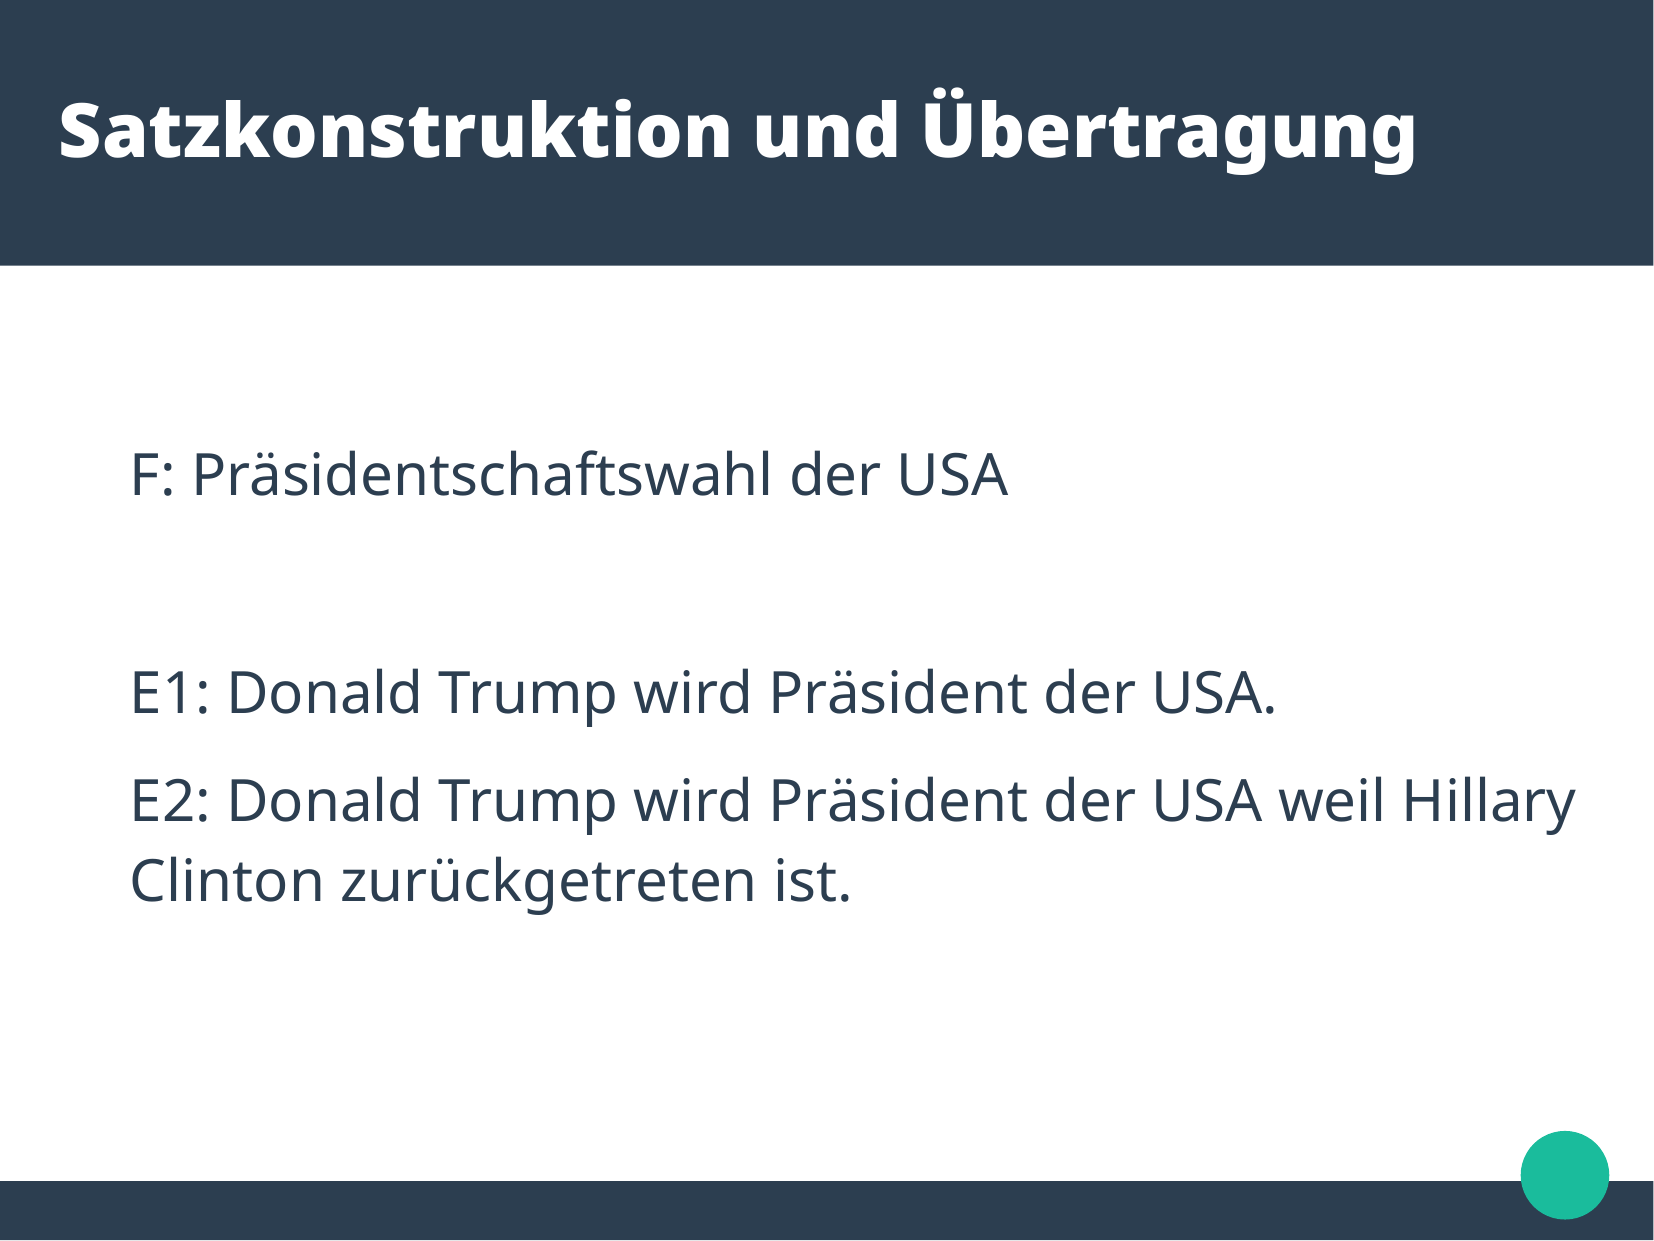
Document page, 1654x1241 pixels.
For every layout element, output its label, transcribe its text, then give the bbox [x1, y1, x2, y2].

list F: Präsidentschaftswahl der USA E1: Donald Trump wird Präsident der USA. E2: Donald Trump wird Präsident der USA weil Hillary Clinton zurückgetreten ist. [59, 324, 1595, 1152]
title Satzkonstruktion und Übertragung [59, 49, 1595, 207]
